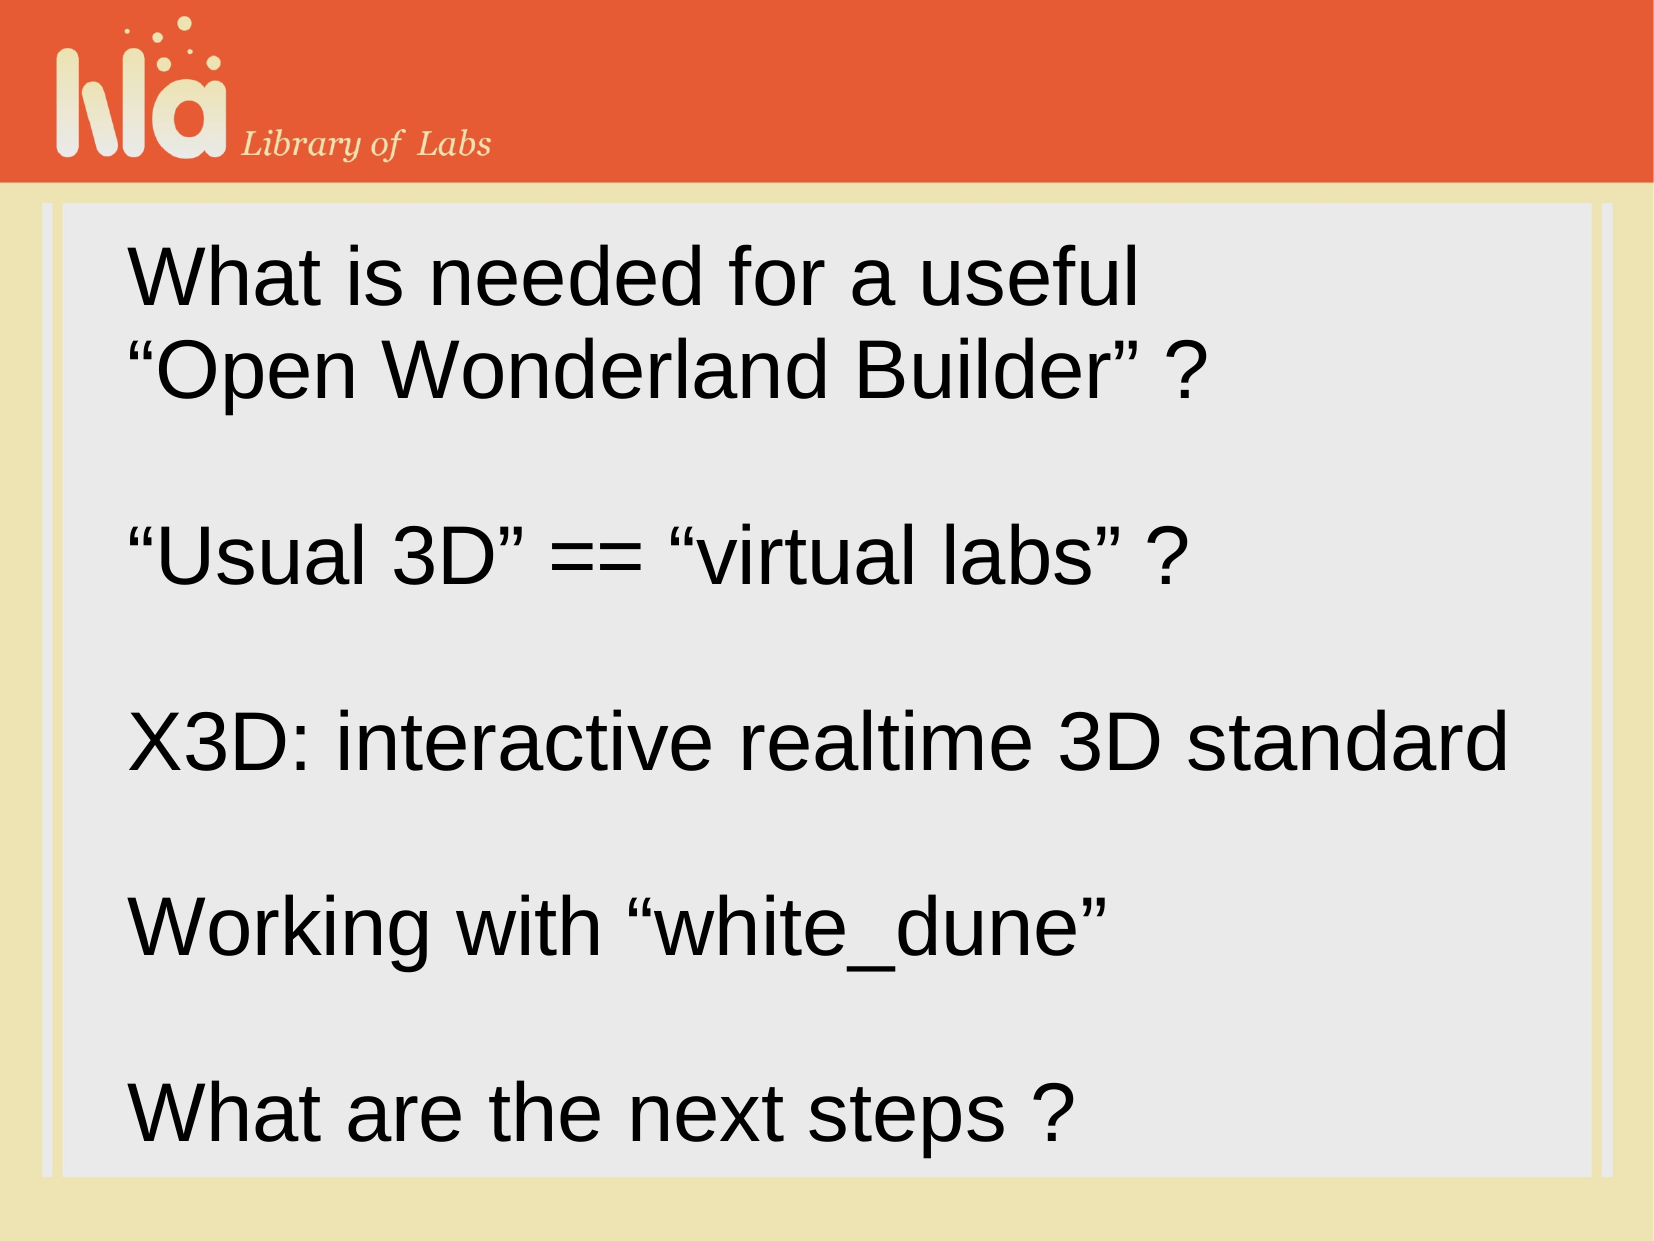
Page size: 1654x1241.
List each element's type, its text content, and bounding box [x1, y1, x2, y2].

text_box What is needed for a useful “Open Wonderland Builder” ? “Usual 3D” == “virtual labs” ? X3D: interactive realtime 3D standard Working with “white_dune” What are the next steps ? [89, 223, 1654, 1168]
picture [0, 0, 1654, 1241]
